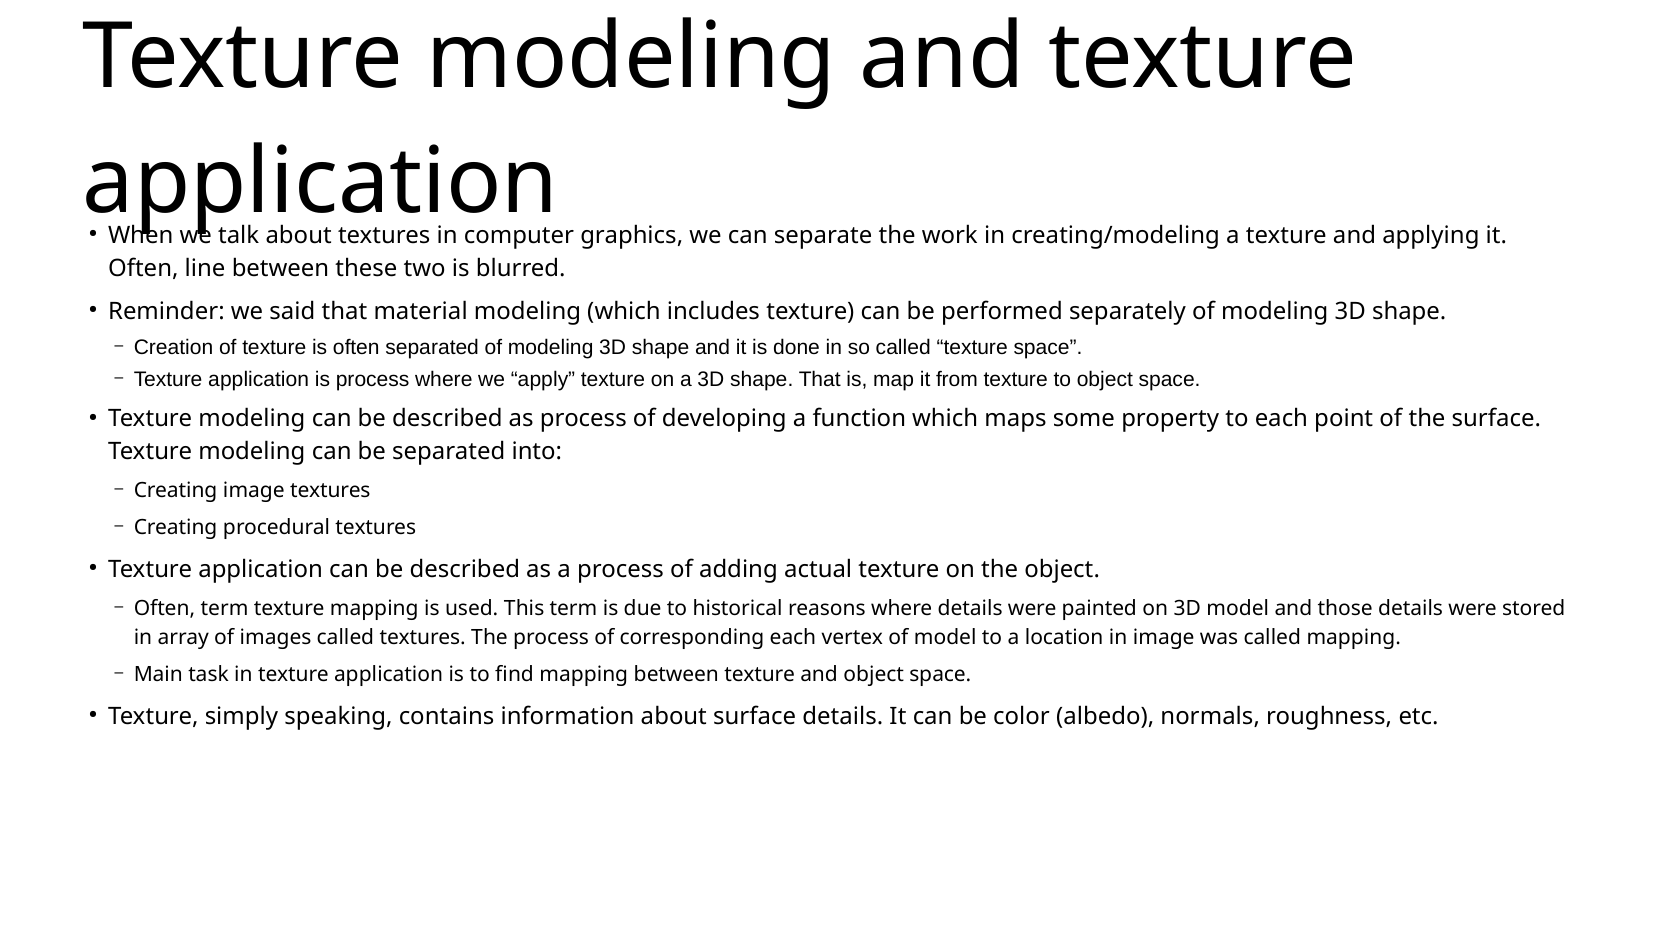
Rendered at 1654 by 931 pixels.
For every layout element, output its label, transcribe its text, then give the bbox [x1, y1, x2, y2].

title Texture modeling and texture application [82, 7, 1571, 217]
list When we talk about textures in computer graphics, we can separate the work in creating/modeling a texture and applying it. Often, line between these two is blurred. Reminder: we said that material modeling (which includes texture) can be performed separately of modeling 3D shape. Creation of texture is often separated of modeling 3D shape and it is done in so called “texture space”. Texture application is process where we “apply” texture on a 3D shape. That is, map it from texture to object space. Texture modeling can be described as process of developing a function which maps some property to each point of the surface. Texture modeling can be separated into: Creating image textures Creating procedural textures Texture application can be described as a process of adding actual texture on the object. Often, term texture mapping is used. This term is due to historical reasons where details were painted on 3D model and those details were stored in array of images called textures. The process of corresponding each vertex of model to a location in image was called mapping. Main task in texture application is to find mapping between texture and object space. Texture, simply speaking, contains information about surface details. It can be color (albedo), normals, roughness, etc. [82, 217, 1571, 758]
